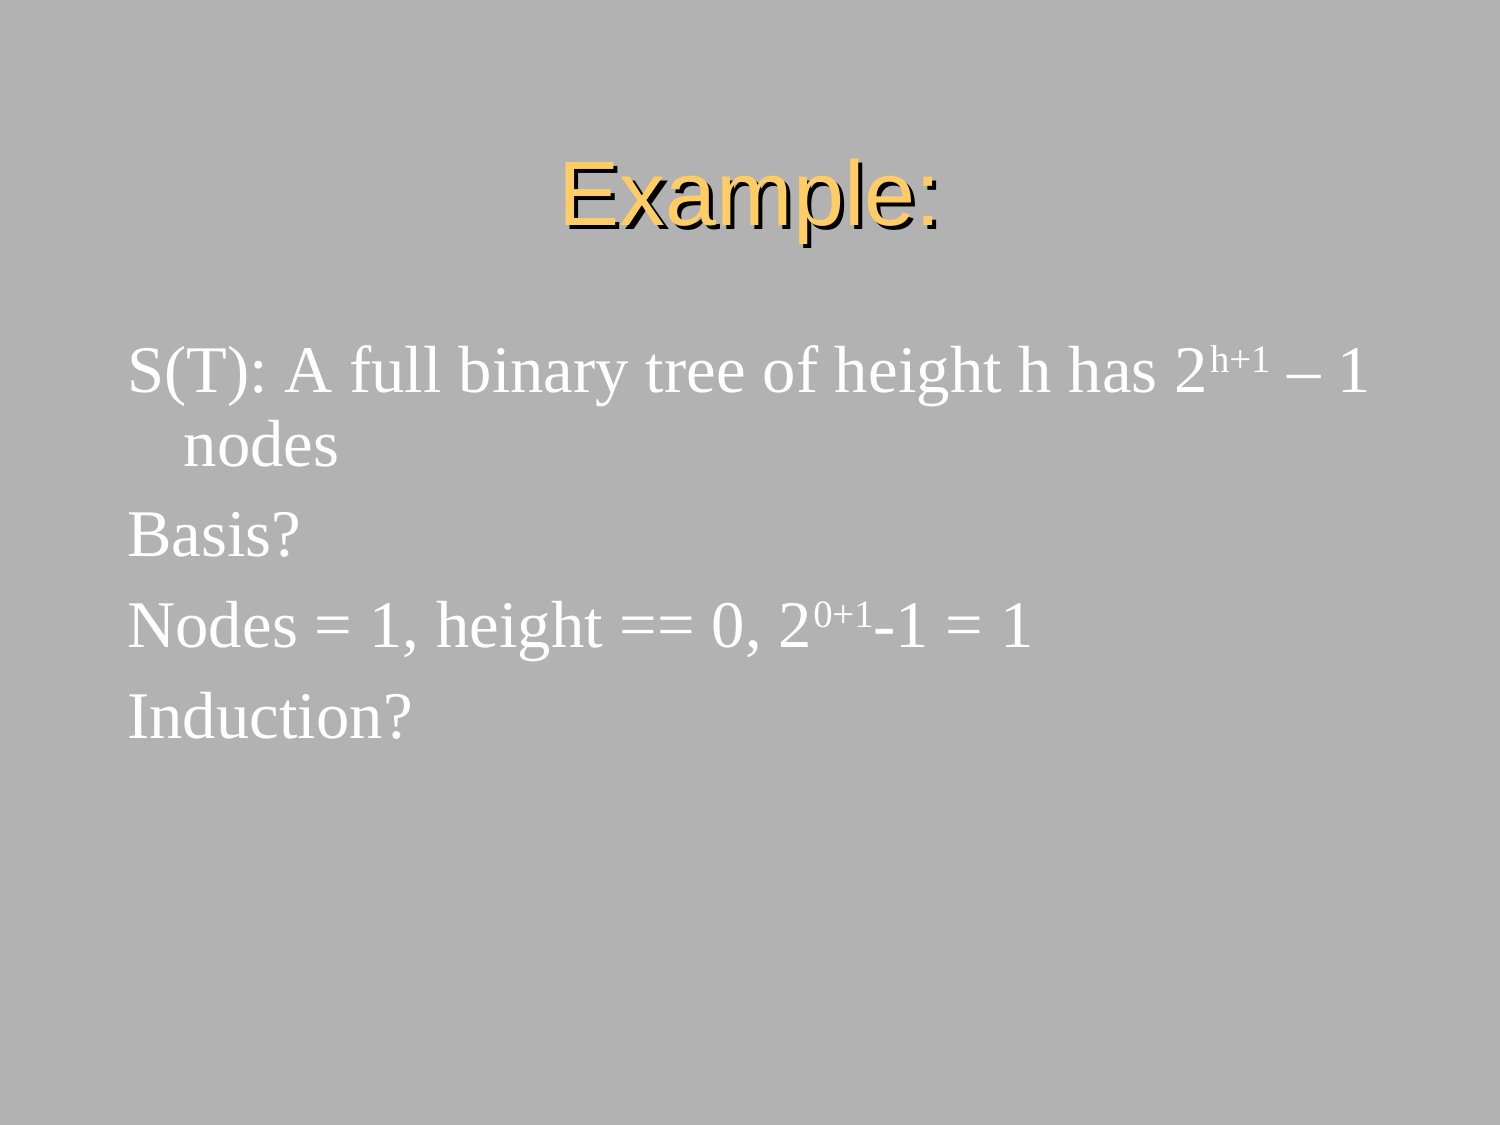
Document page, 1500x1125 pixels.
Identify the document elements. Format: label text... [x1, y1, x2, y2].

list S(T): A full binary tree of height h has 2h+1 – 1 nodes Basis? Nodes = 1, height == 0, 20+1-1 = 1 Induction? [112, 324, 1388, 1001]
title Example: [112, 99, 1388, 288]
